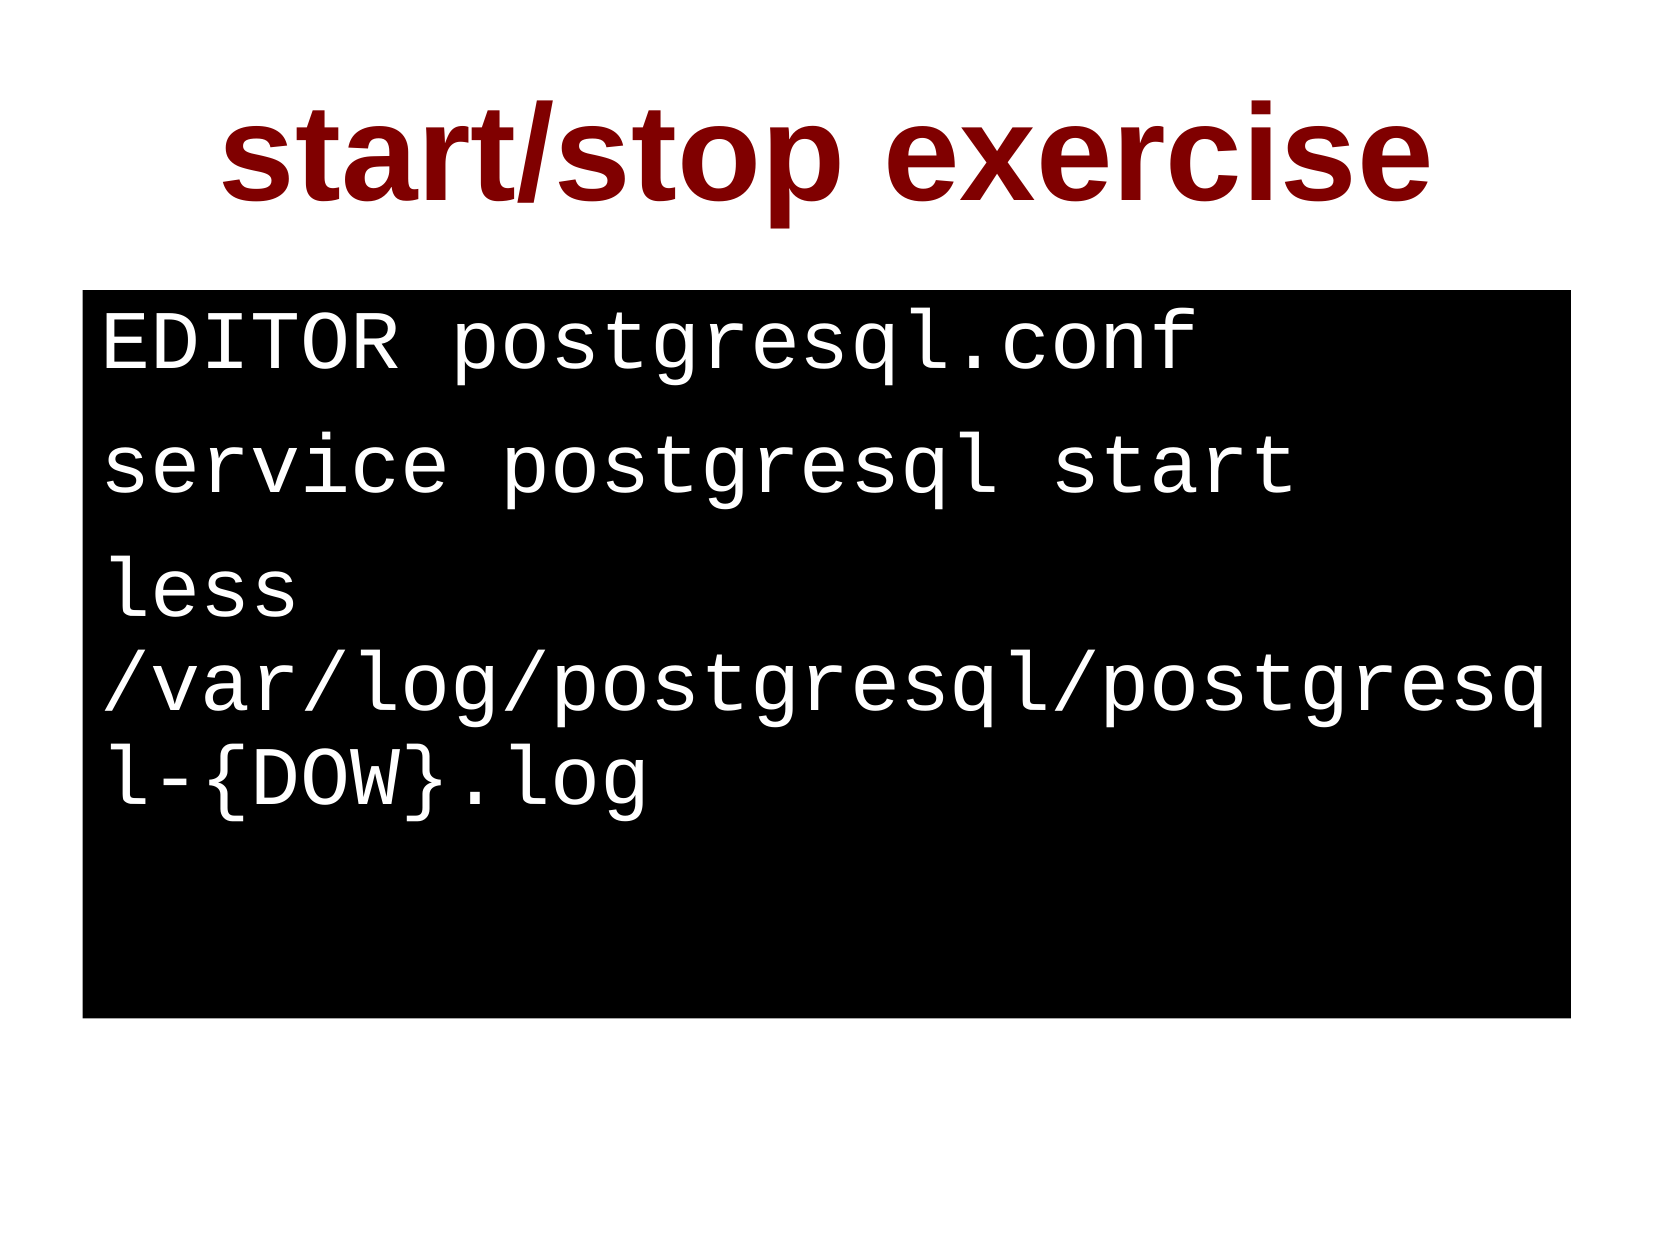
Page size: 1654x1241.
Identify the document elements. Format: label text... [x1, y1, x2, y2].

title start/stop exercise [82, 49, 1571, 257]
list EDITOR postgresql.conf service postgresql start less /var/log/postgresql/postgresql-{DOW}.log [82, 290, 1571, 1019]
